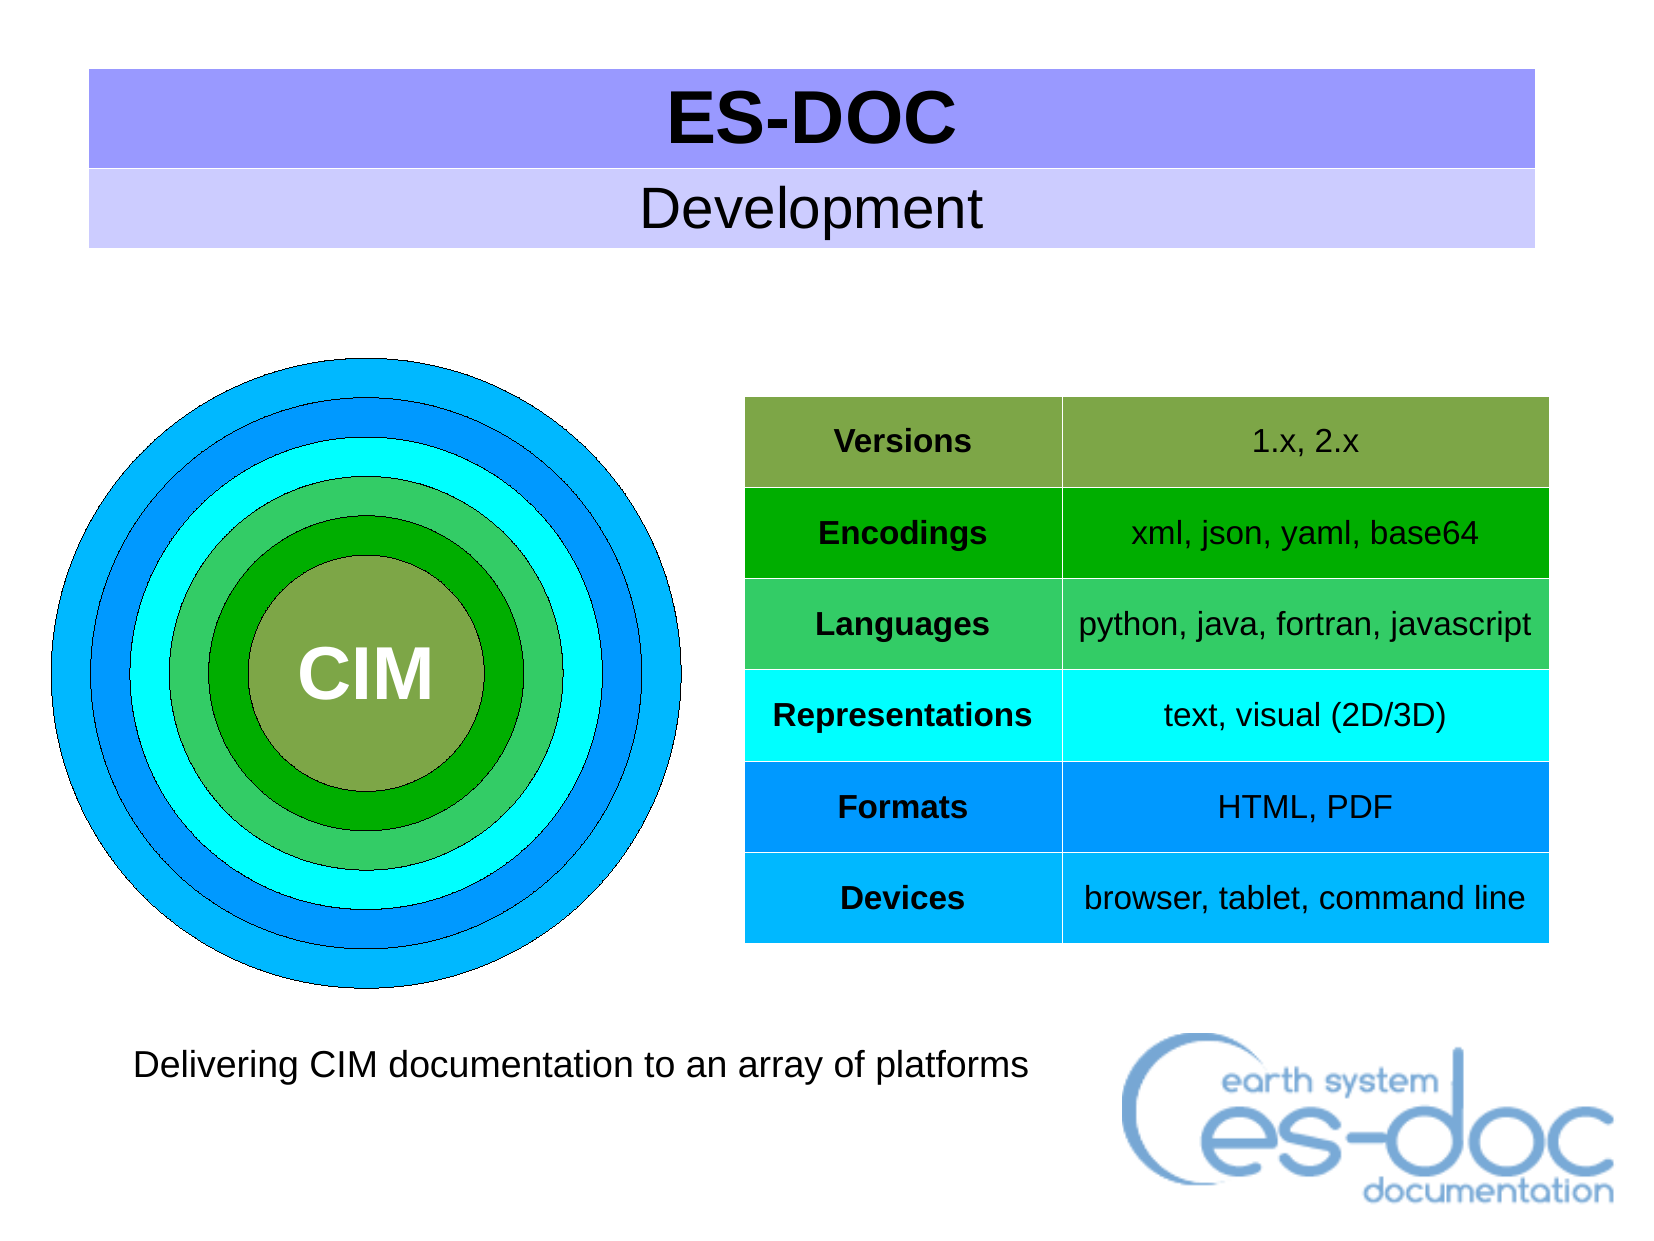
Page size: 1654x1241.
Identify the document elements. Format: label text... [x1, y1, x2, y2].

table_cell python, java, fortran, javascript [1063, 579, 1549, 669]
table_cell Formats [745, 762, 1062, 852]
table_cell Languages [745, 579, 1062, 669]
table_cell Development [89, 169, 1535, 248]
picture [1122, 1033, 1616, 1211]
text_box CIM [248, 555, 485, 792]
table_cell HTML, PDF [1063, 762, 1549, 852]
text_box Delivering CIM documentation to an array of platforms [118, 1035, 1122, 1093]
table_cell Representations [745, 670, 1062, 761]
table_header ES-DOC [89, 69, 1535, 168]
table_cell Encodings [745, 488, 1062, 578]
table_cell xml, json, yaml, base64 [1063, 488, 1549, 578]
text_box [51, 358, 682, 989]
table_header 1.x, 2.x [1063, 397, 1549, 487]
table_cell browser, tablet, command line [1063, 853, 1549, 943]
table_cell Devices [745, 853, 1062, 943]
table_cell text, visual (2D/3D) [1063, 670, 1549, 761]
table_header Versions [745, 397, 1062, 487]
